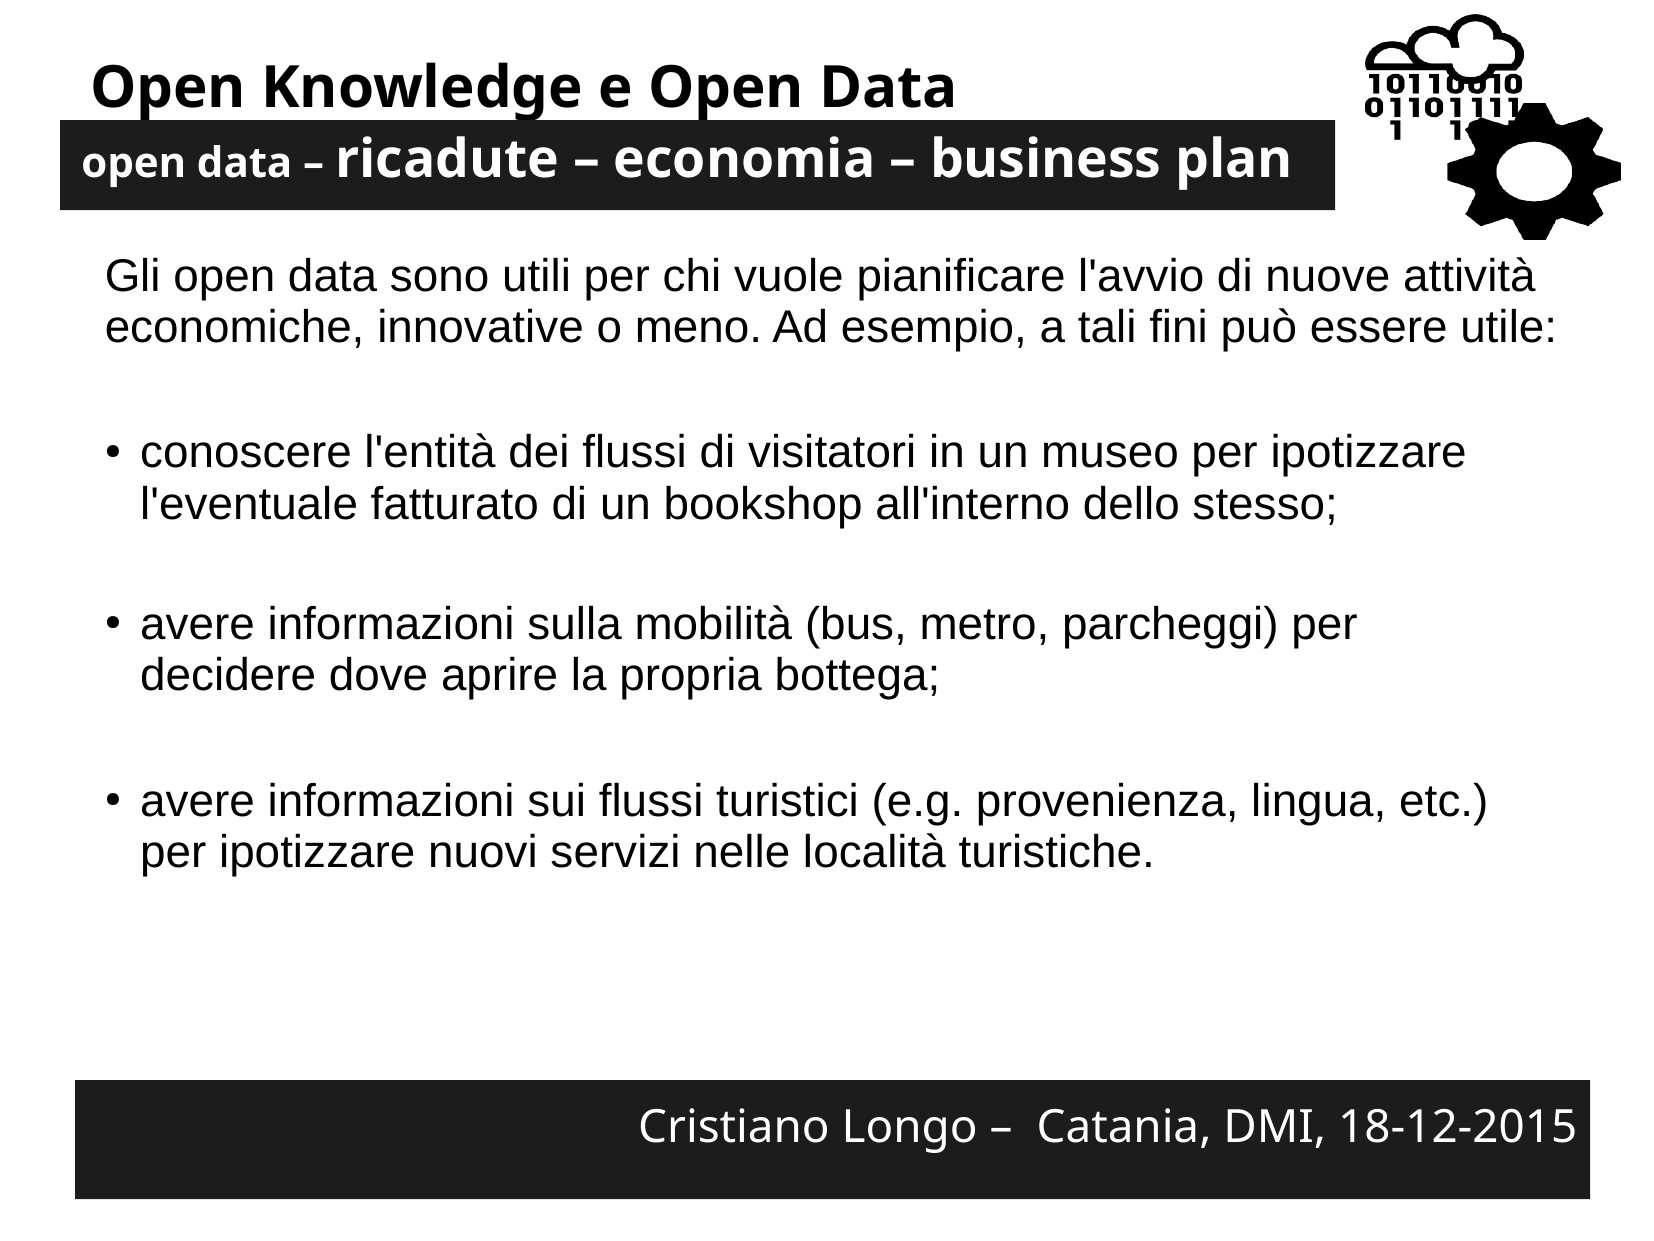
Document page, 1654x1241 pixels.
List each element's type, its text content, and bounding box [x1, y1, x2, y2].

text_box Gli open data sono utili per chi vuole pianificare l'avvio di nuove attività economiche, innovative o meno. Ad esempio, a tali fini può essere utile: [90, 242, 1606, 361]
list Open Knowledge e Open Data [75, 45, 1325, 120]
text_box conoscere l'entità dei flussi di visitatori in un museo per ipotizzare l'eventuale fatturato di un bookshop all'interno dello stesso; [90, 419, 1561, 537]
list Cristiano Longo – Catania, DMI, 18-12-2015 [75, 1080, 1591, 1200]
picture [1365, 14, 1621, 241]
text_box avere informazioni sulla mobilità (bus, metro, parcheggi) per decidere dove aprire la propria bottega; [90, 590, 1561, 708]
list open data – ricadute – economia – business plan [60, 120, 1336, 211]
text_box avere informazioni sui flussi turistici (e.g. provenienza, lingua, etc.) per ipotizzare nuovi servizi nelle località turistiche. [90, 767, 1561, 886]
